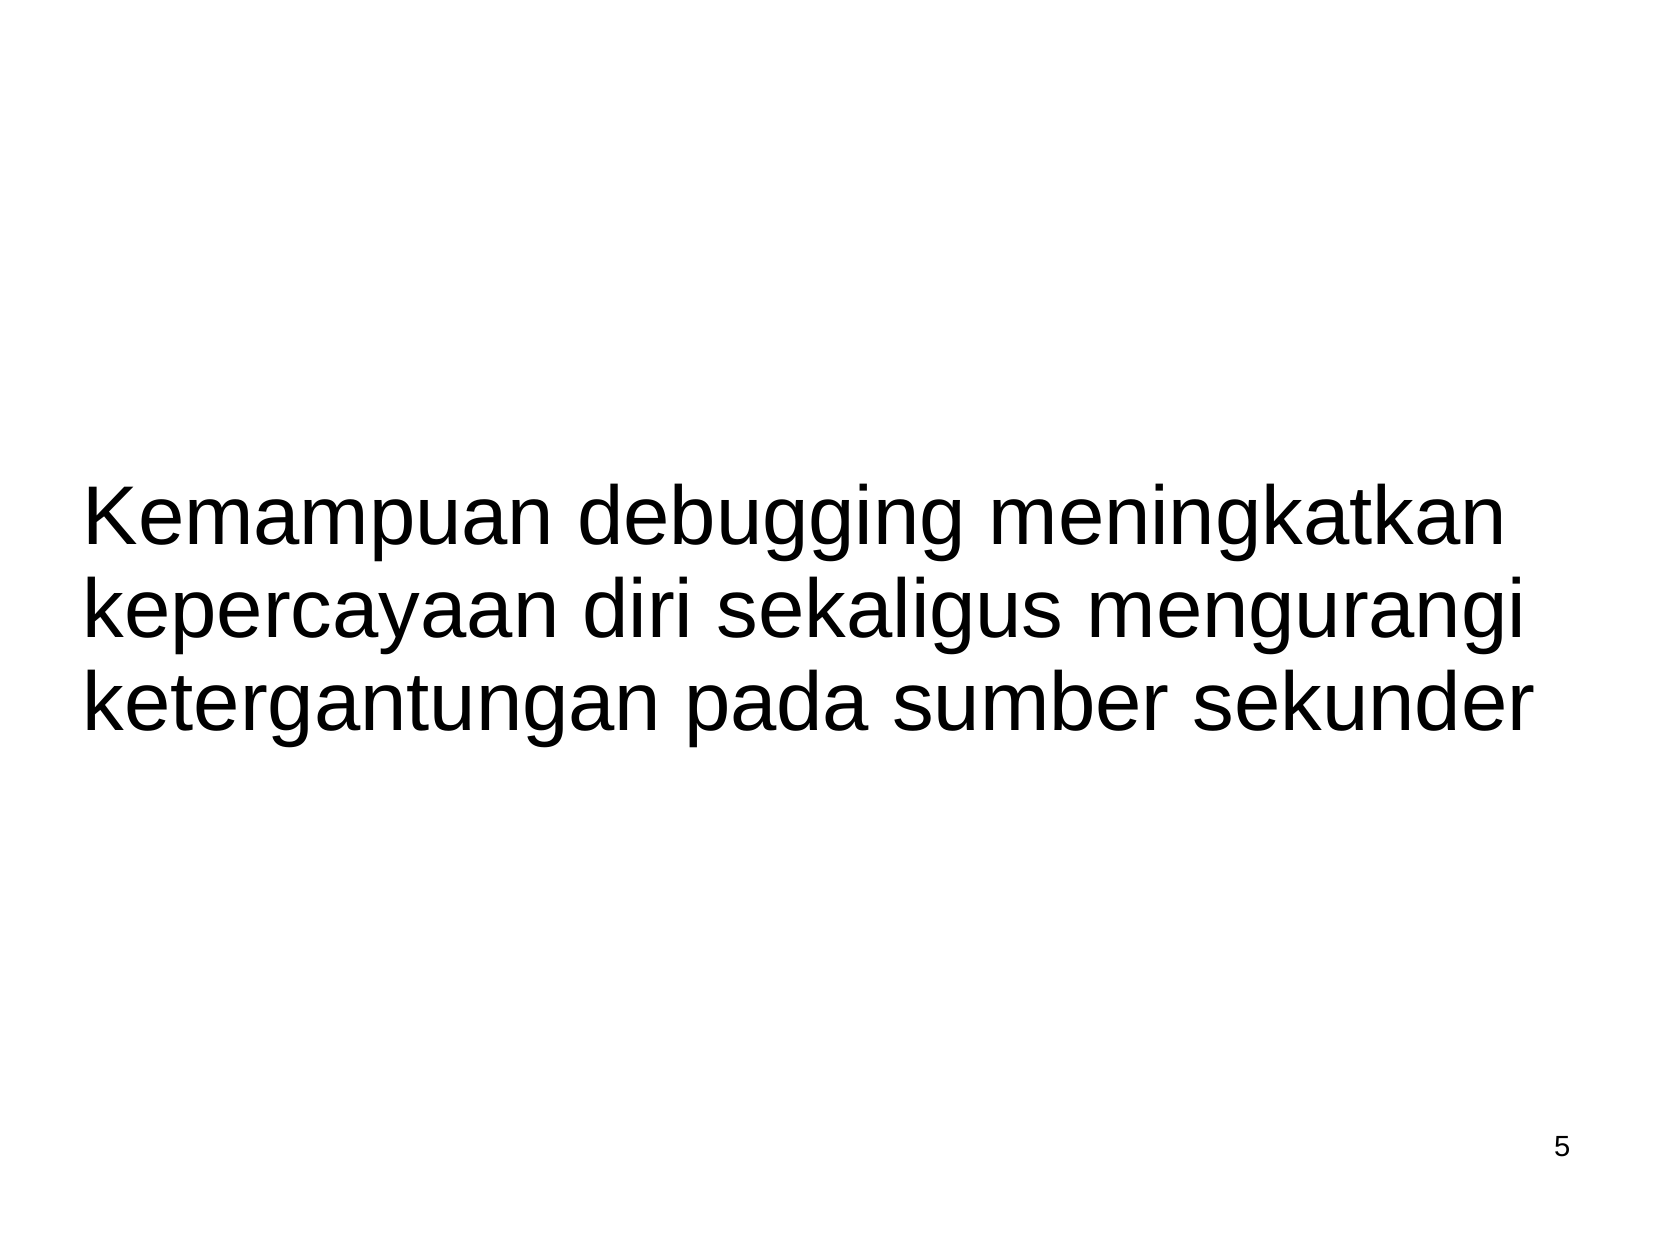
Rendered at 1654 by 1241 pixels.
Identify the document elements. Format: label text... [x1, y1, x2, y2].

subtitle Kemampuan debugging meningkatkan kepercayaan diri sekaligus mengurangi ketergantungan pada sumber sekunder [82, 248, 1538, 969]
